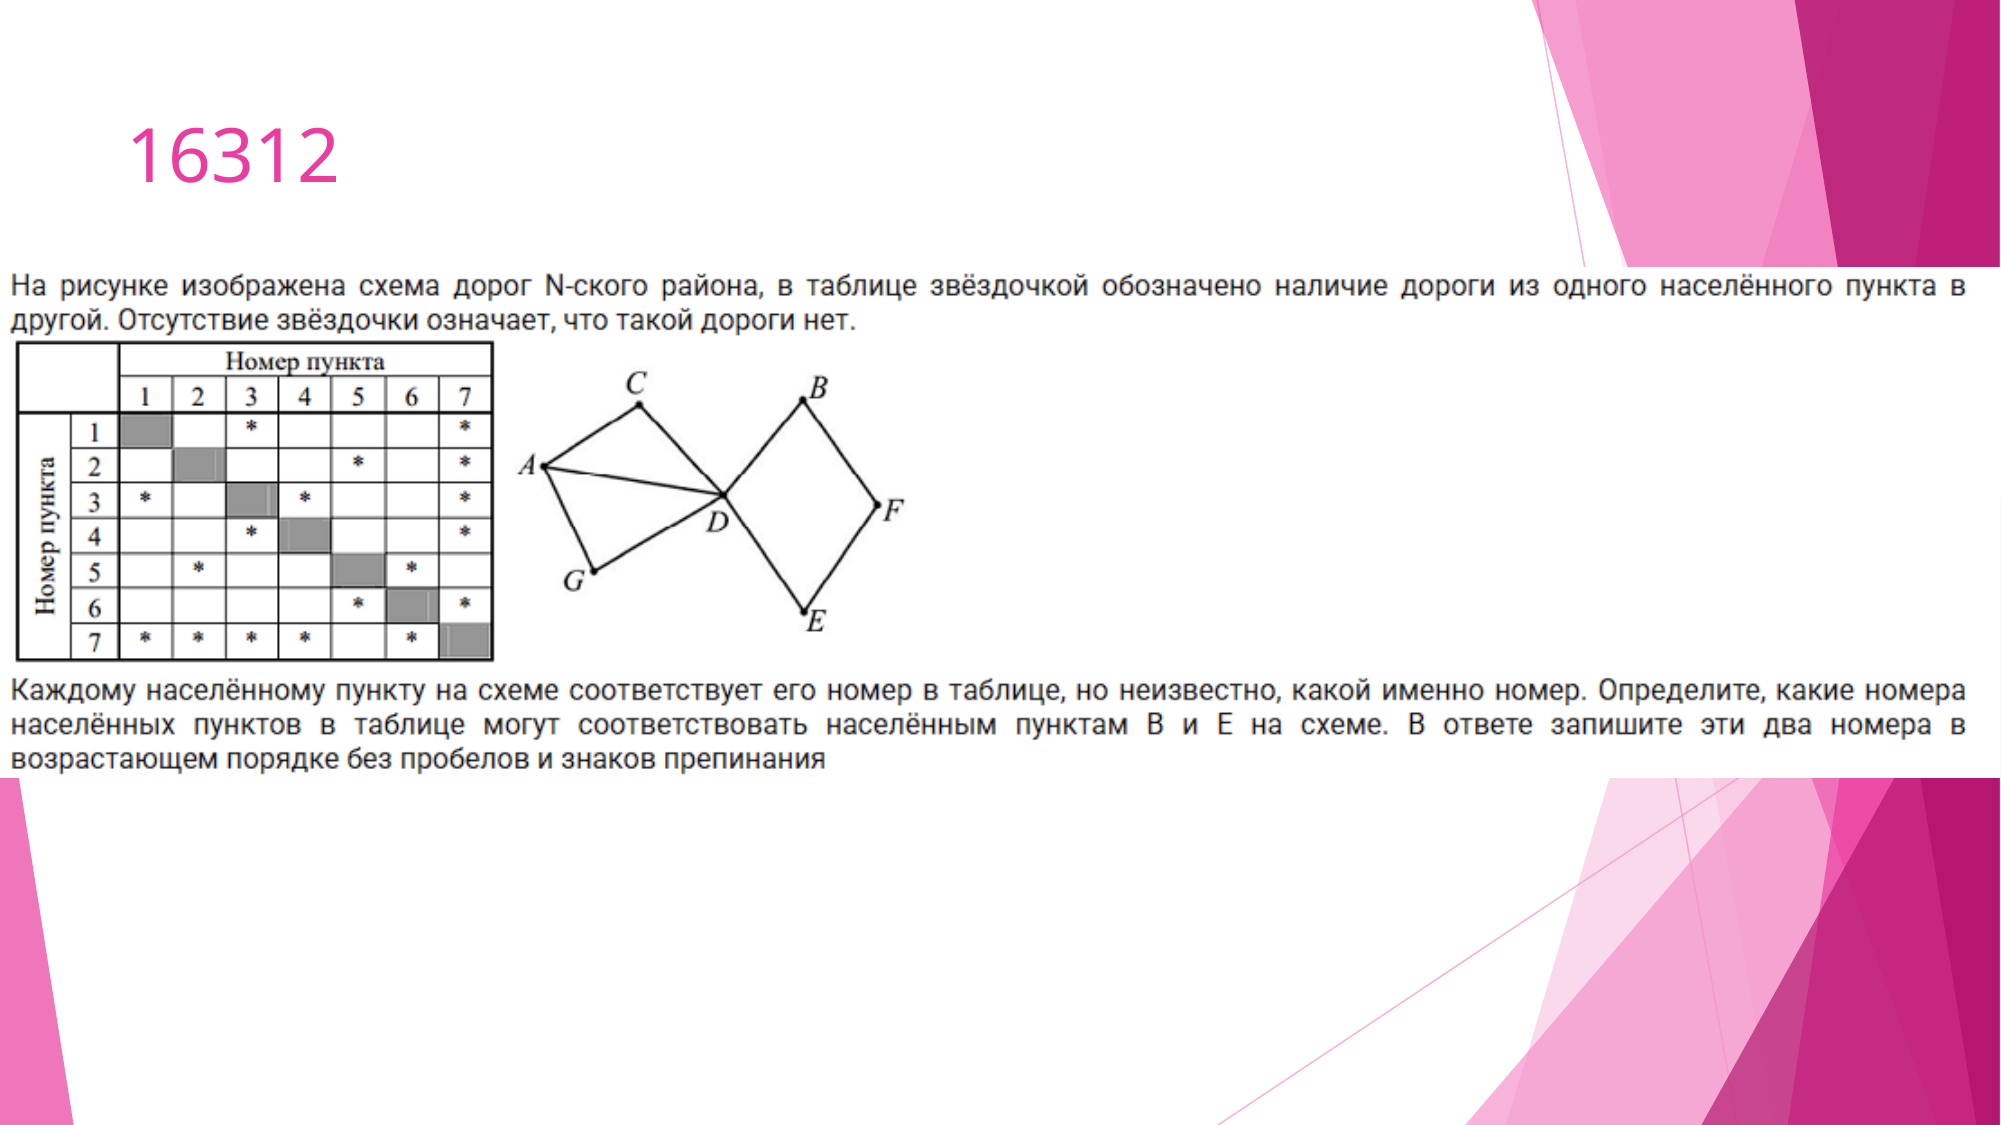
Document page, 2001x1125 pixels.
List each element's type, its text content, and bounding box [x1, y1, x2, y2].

title 16312 [111, 99, 1522, 267]
picture [0, 267, 2000, 778]
